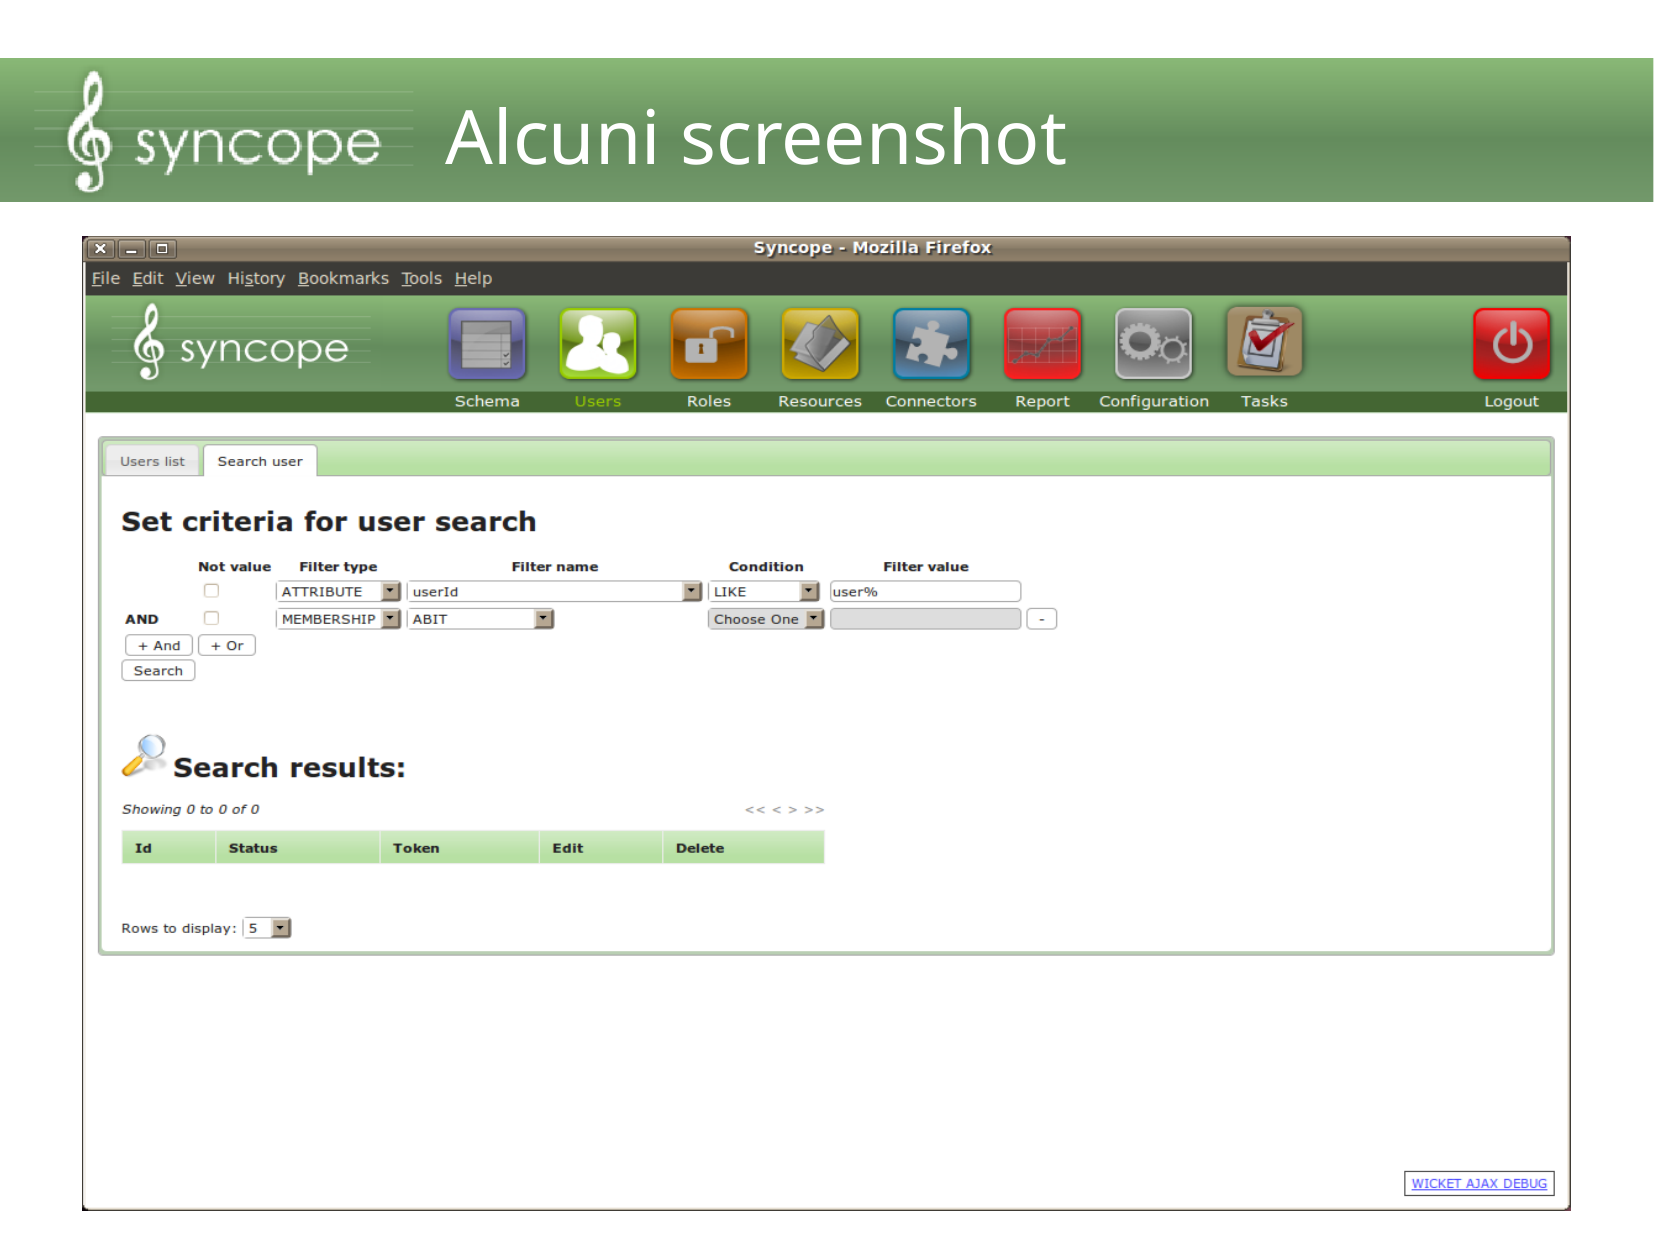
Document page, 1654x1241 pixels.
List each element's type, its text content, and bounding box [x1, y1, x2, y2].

picture [82, 236, 1571, 1211]
picture [0, 58, 1654, 203]
text_box Alcuni screenshot [431, 77, 1554, 208]
